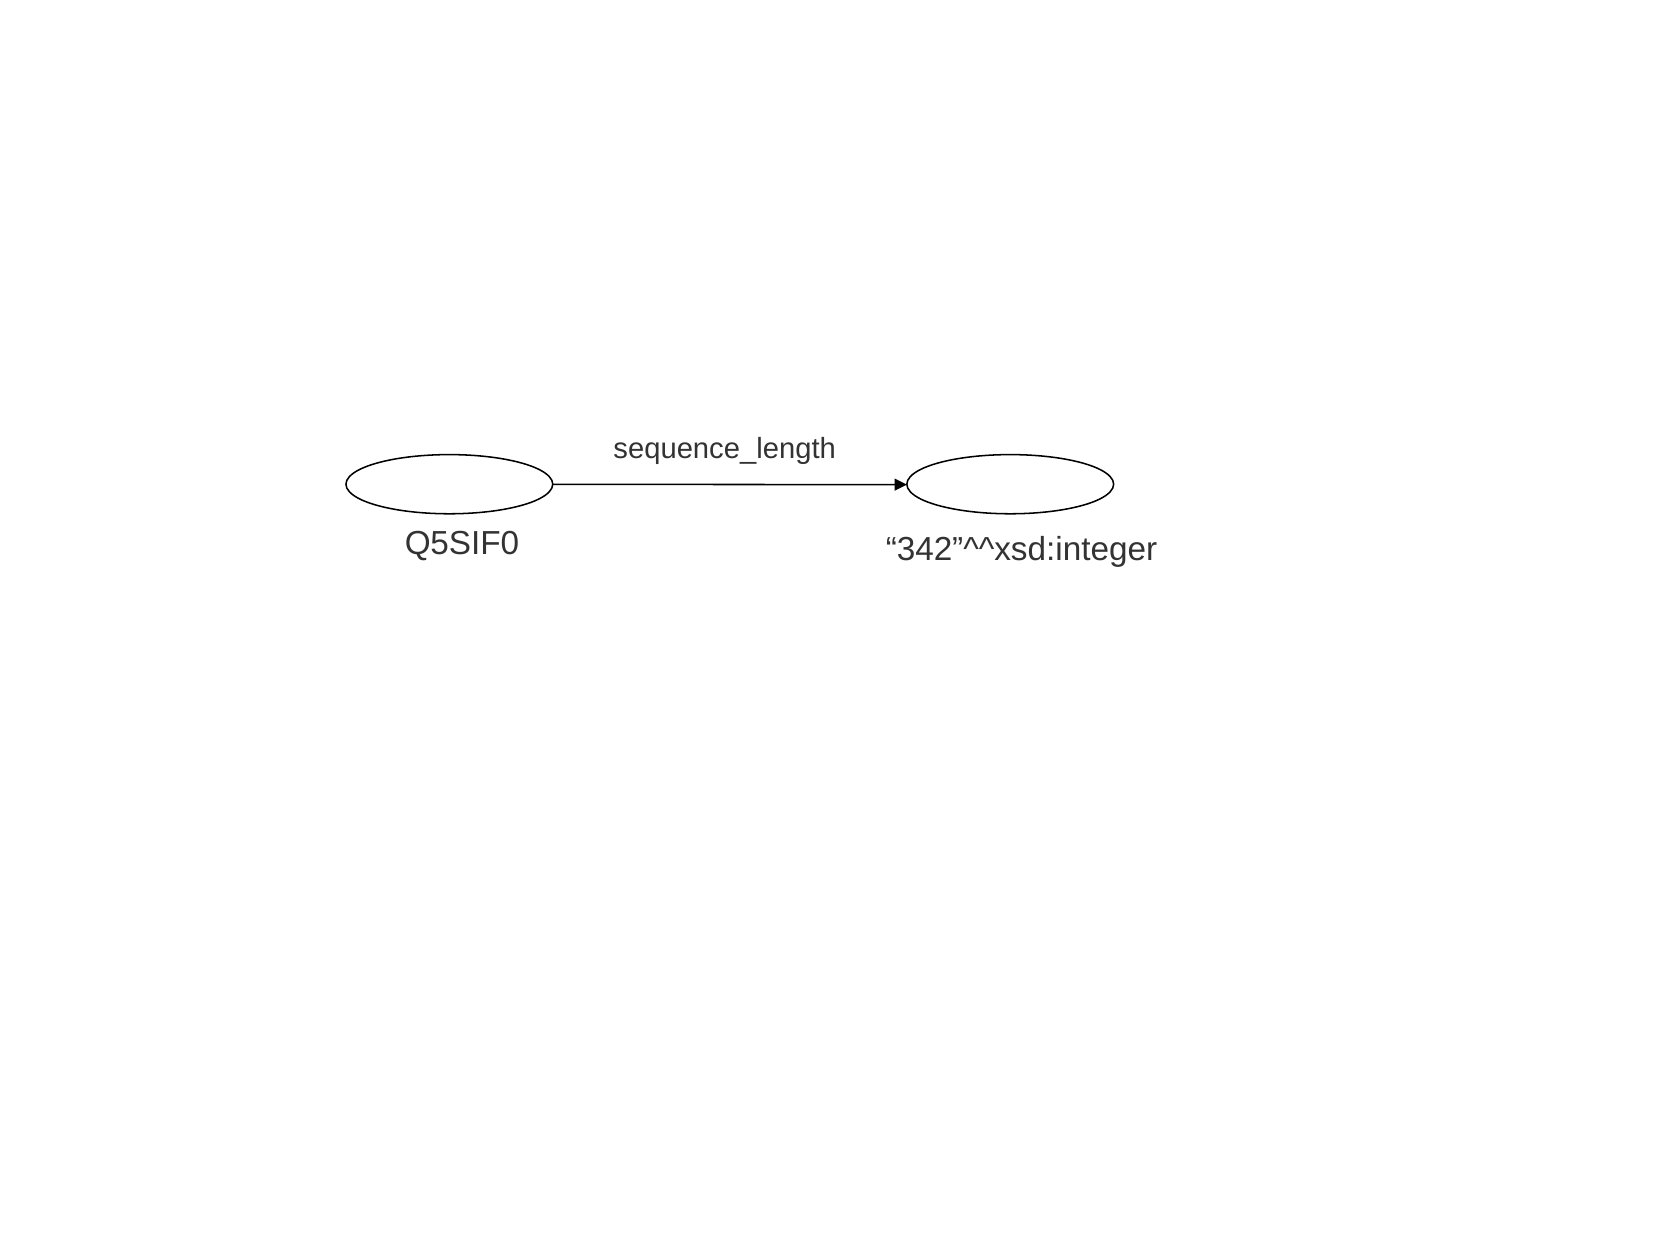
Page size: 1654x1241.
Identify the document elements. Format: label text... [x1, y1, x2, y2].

text_box “342”^^xsd:integer [885, 525, 1172, 573]
text_box sequence_length [613, 425, 903, 473]
text_box Q5SIF0 [404, 513, 533, 573]
